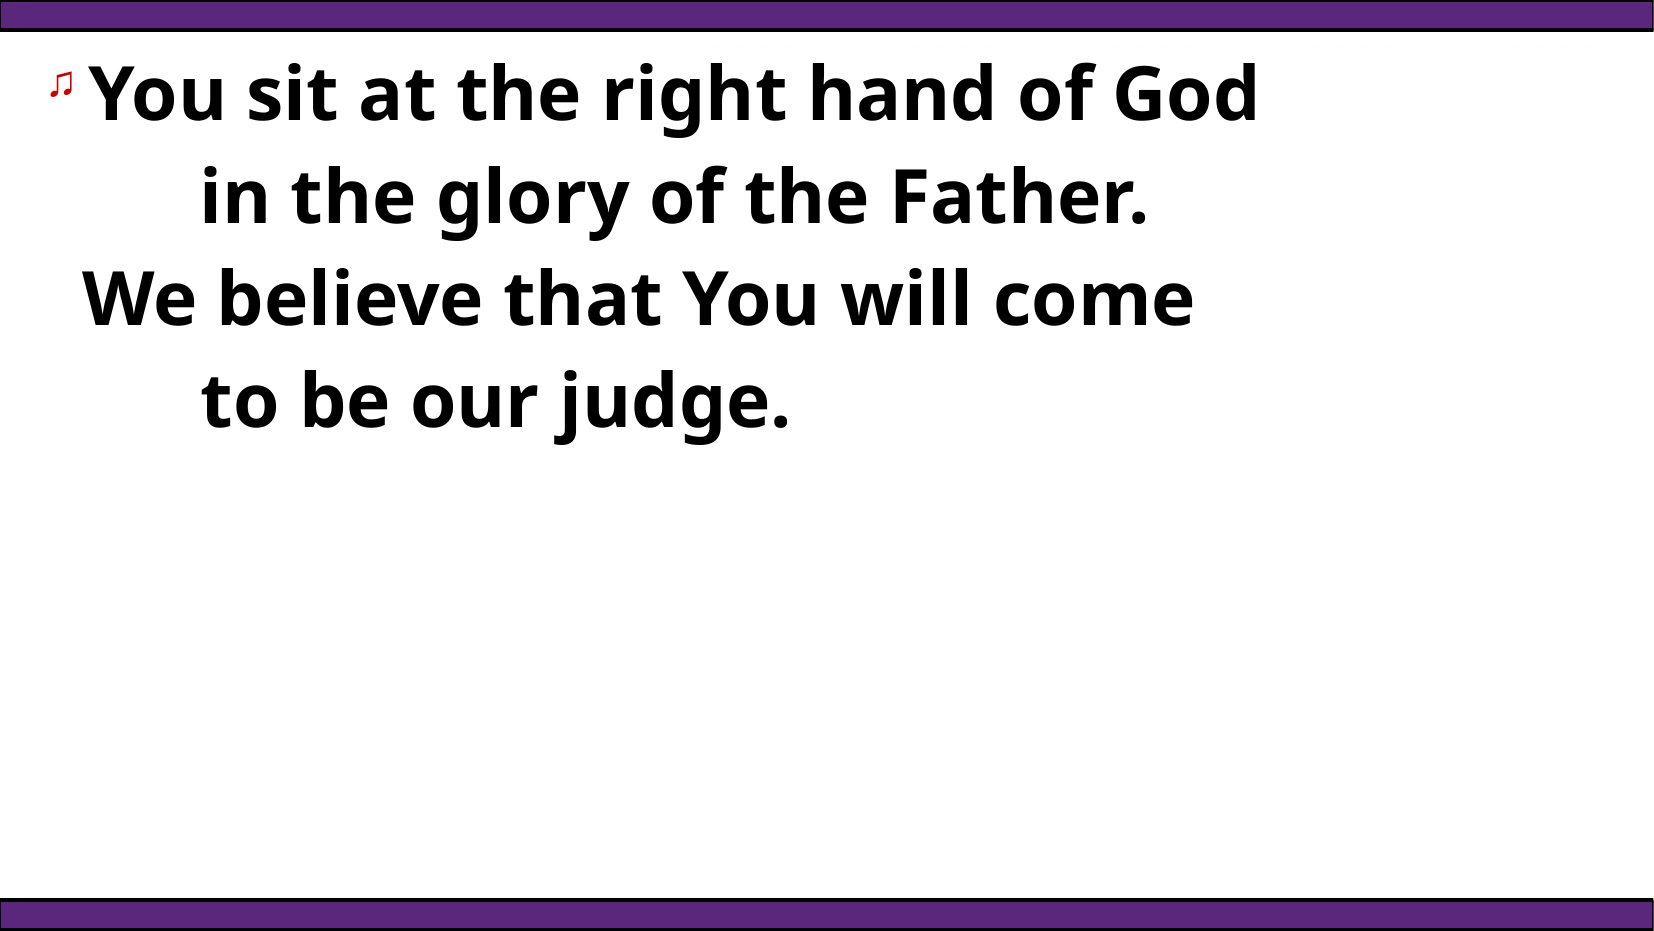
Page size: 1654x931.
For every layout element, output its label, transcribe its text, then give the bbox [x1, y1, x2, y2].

text_box ♫ You sit at the right hand of God in the glory of the Father. We believe that You will come to be our judge. [30, 33, 1591, 448]
text_box [0, 900, 1654, 931]
picture [0, 31, 1654, 900]
text_box [0, 0, 1654, 31]
